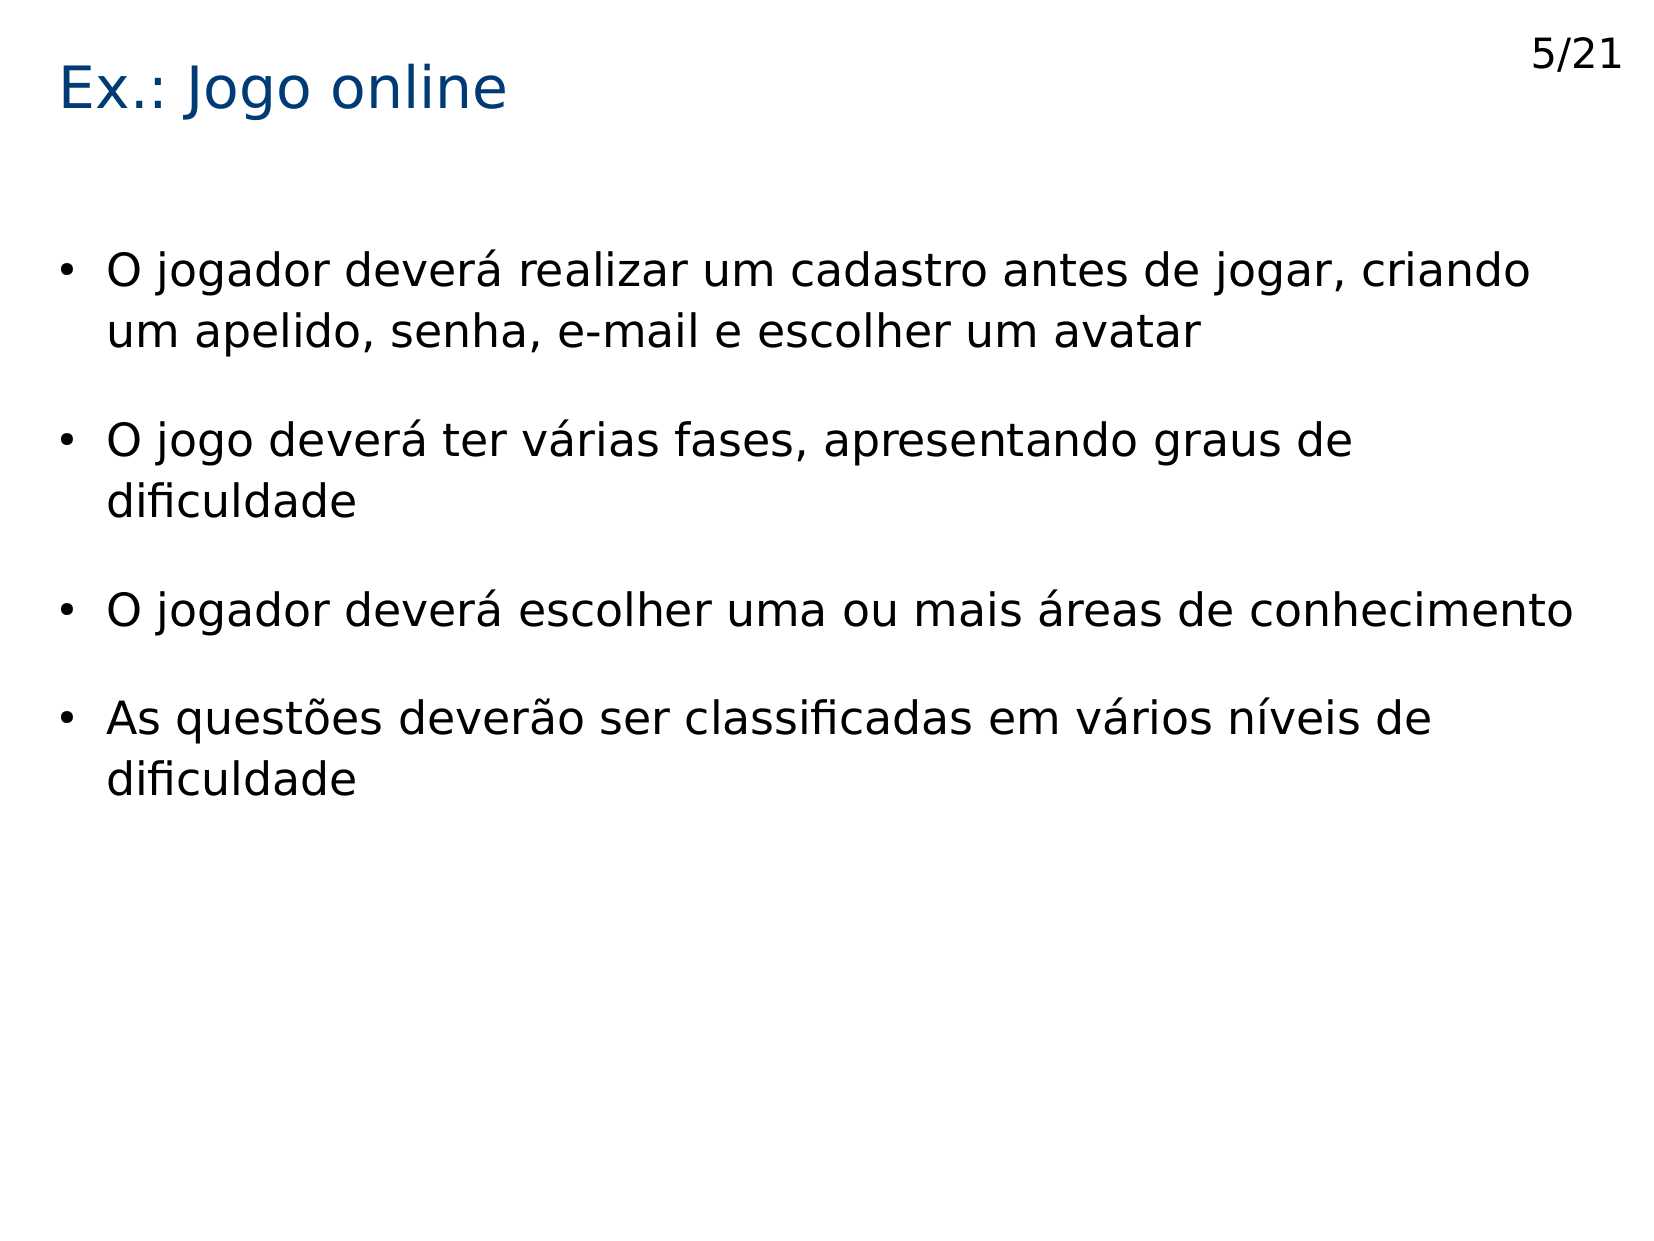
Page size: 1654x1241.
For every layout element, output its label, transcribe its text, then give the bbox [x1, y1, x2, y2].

list O jogador deverá realizar um cadastro antes de jogar, criando um apelido, senha, e-mail e escolher um avatar O jogo deverá ter várias fases, apresentando graus de dificuldade O jogador deverá escolher uma ou mais áreas de conhecimento As questões deverão ser classificadas em vários níveis de dificuldade [59, 236, 1595, 1211]
title Ex.: Jogo online [59, 29, 1506, 148]
